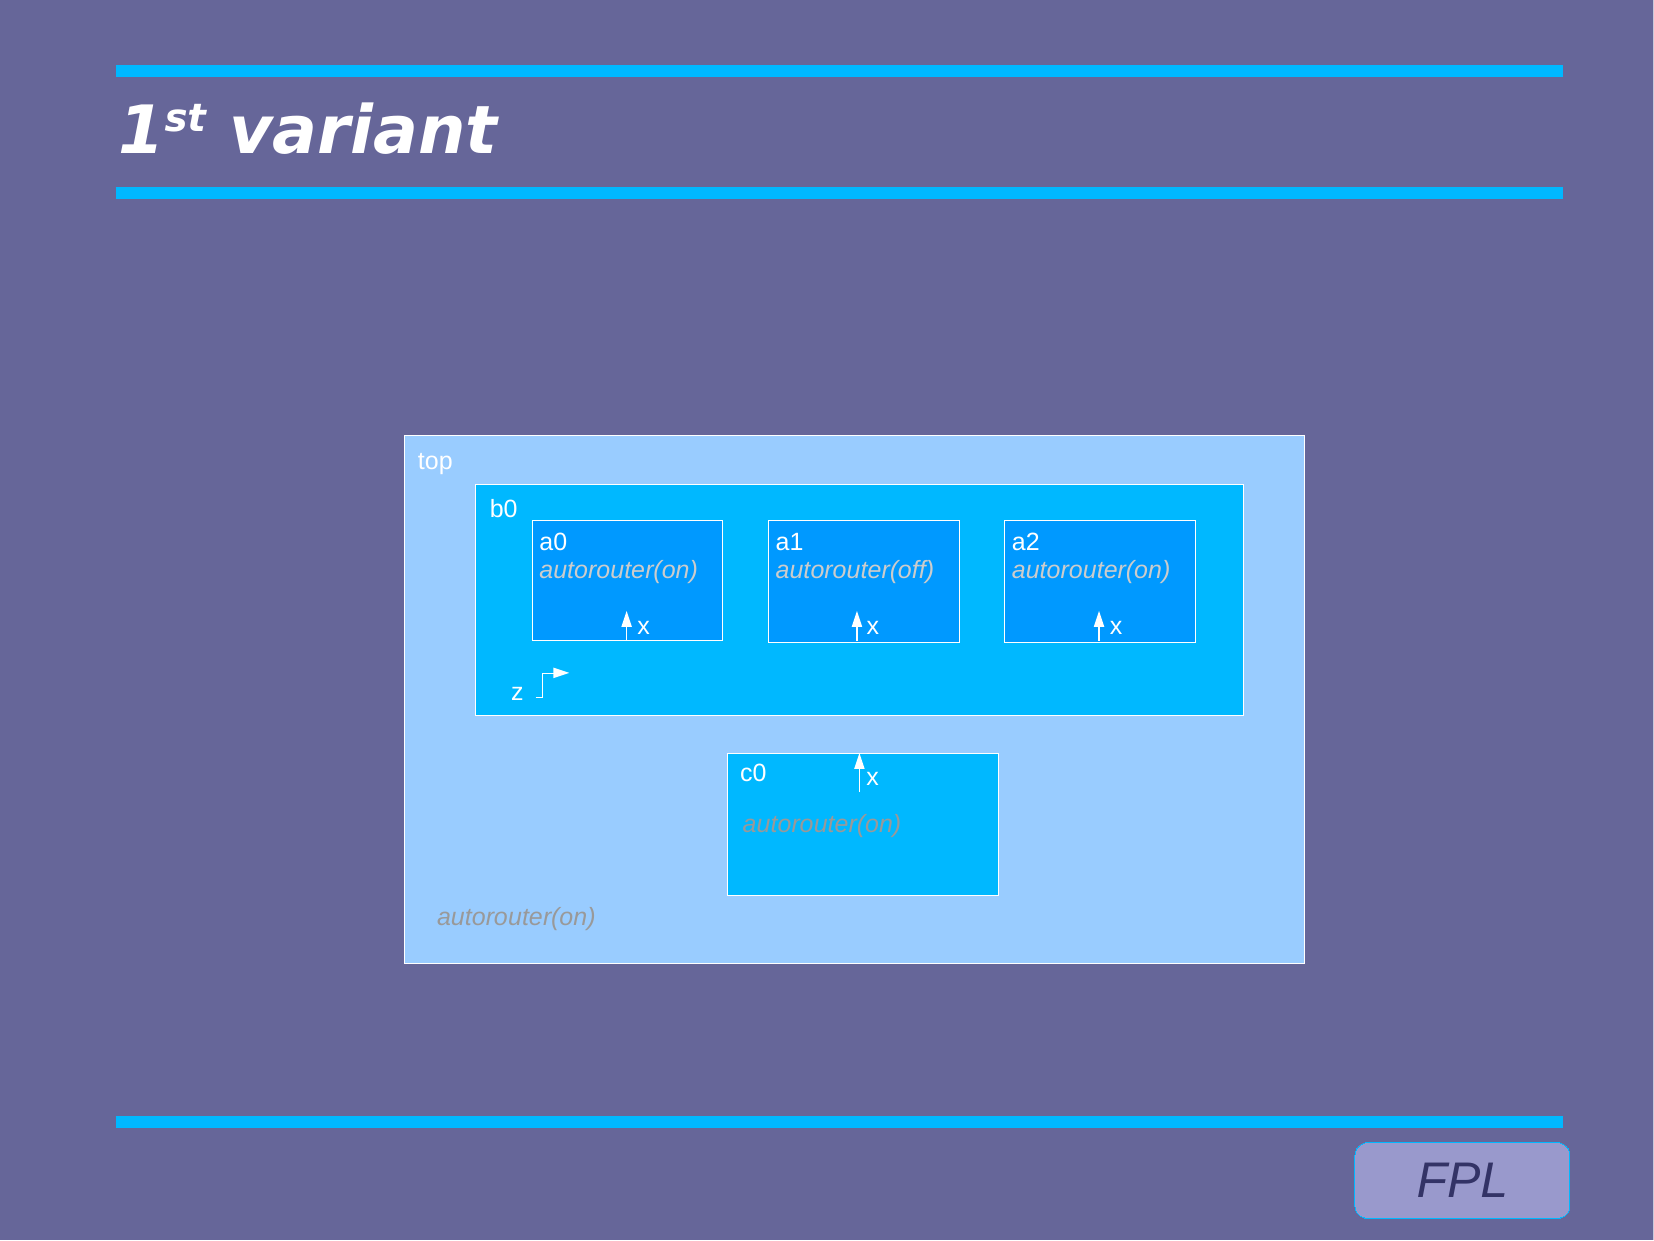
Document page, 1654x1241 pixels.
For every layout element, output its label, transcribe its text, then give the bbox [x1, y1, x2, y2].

text_box b0 [475, 487, 540, 532]
text_box c0 [725, 751, 790, 796]
text_box a2 autorouter(on) x [997, 520, 1218, 652]
text_box autorouter(on) [422, 895, 611, 969]
text_box autorouter(on) [727, 753, 999, 896]
text_box x [851, 755, 893, 800]
title 1st variant [118, 41, 1531, 219]
text_box [404, 435, 1305, 964]
text_box top [403, 439, 485, 483]
text_box a1 autorouter(off) x [760, 520, 979, 681]
text_box a0 autorouter(on) x [524, 520, 740, 681]
text_box z [496, 670, 538, 715]
